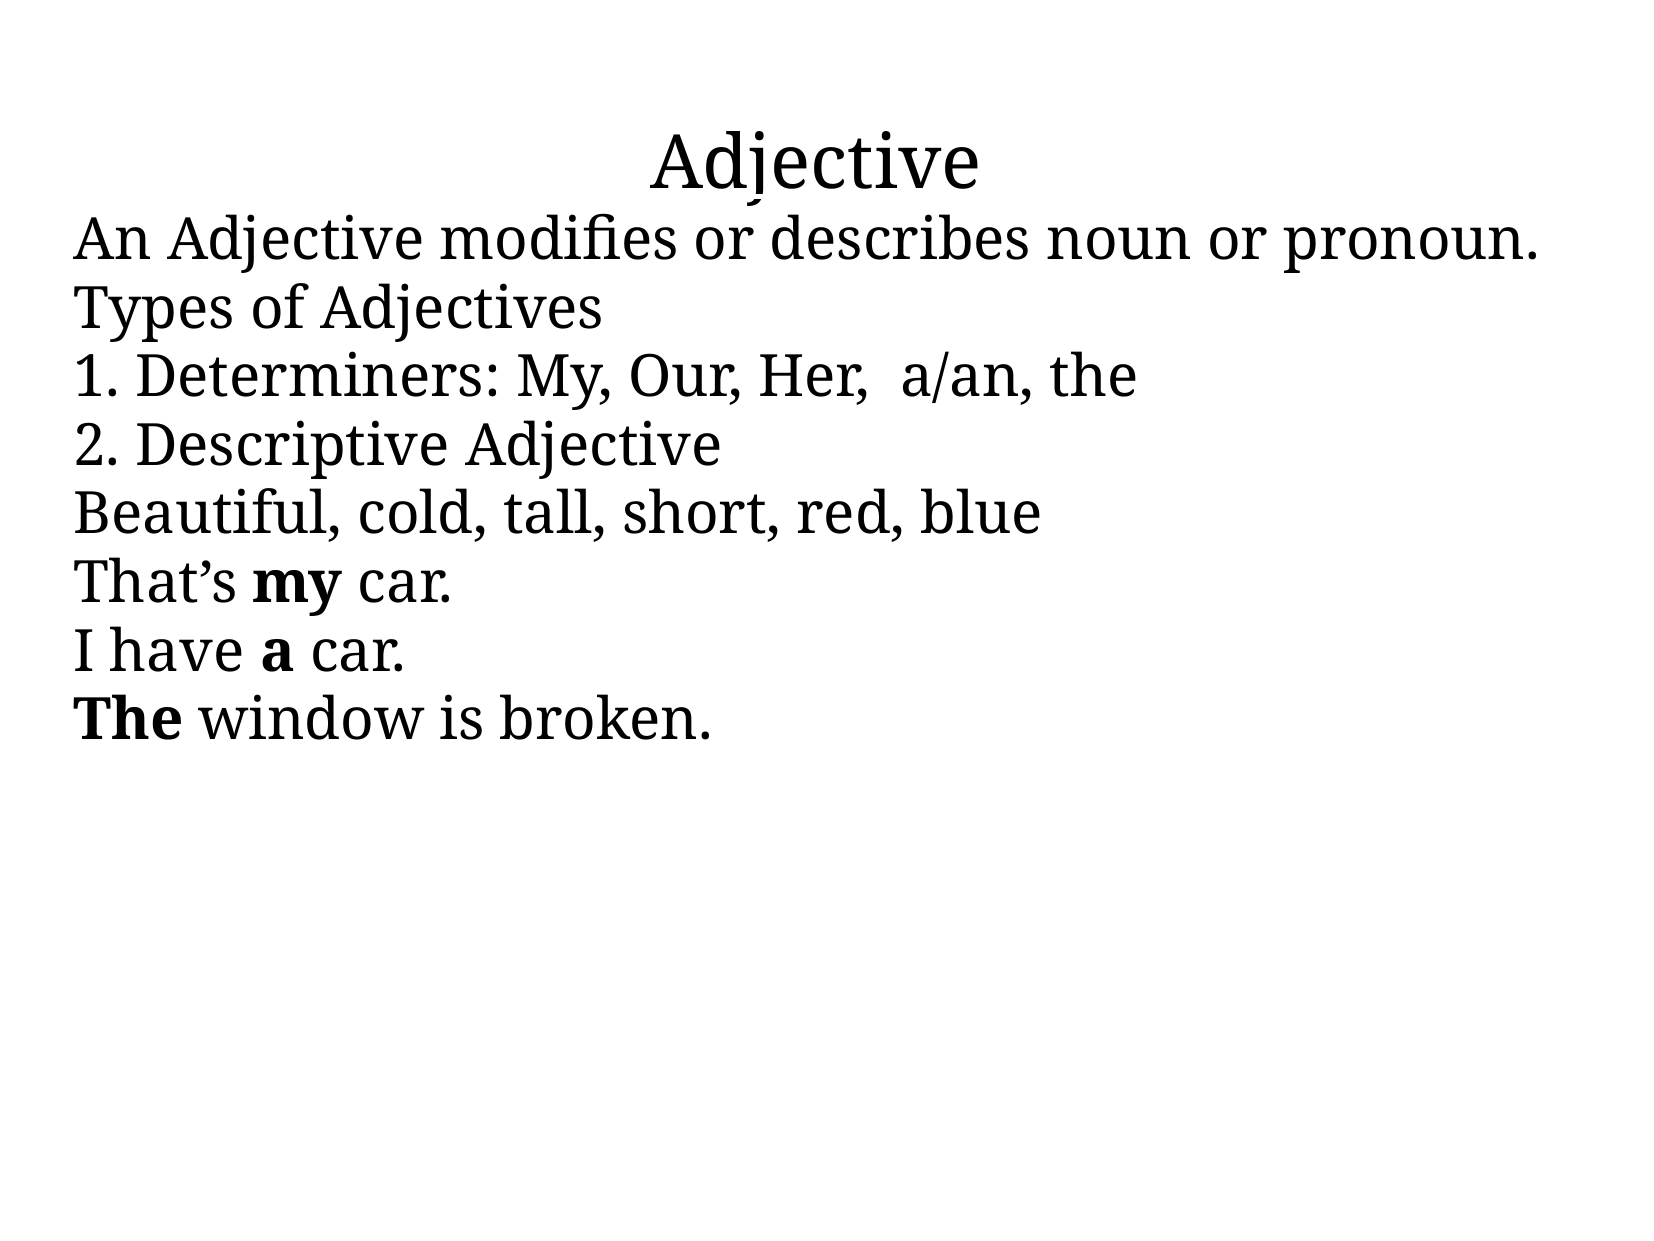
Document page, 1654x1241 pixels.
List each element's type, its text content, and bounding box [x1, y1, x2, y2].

text_box Adjective An Adjective modifies or describes noun or pronoun. Types of Adjectives 1. Determiners: My, Our, Her, a/an, the 2. Descriptive Adjective Beautiful, cold, tall, short, red, blue That’s my car. I have a car. The window is broken. [71, 120, 1560, 1140]
